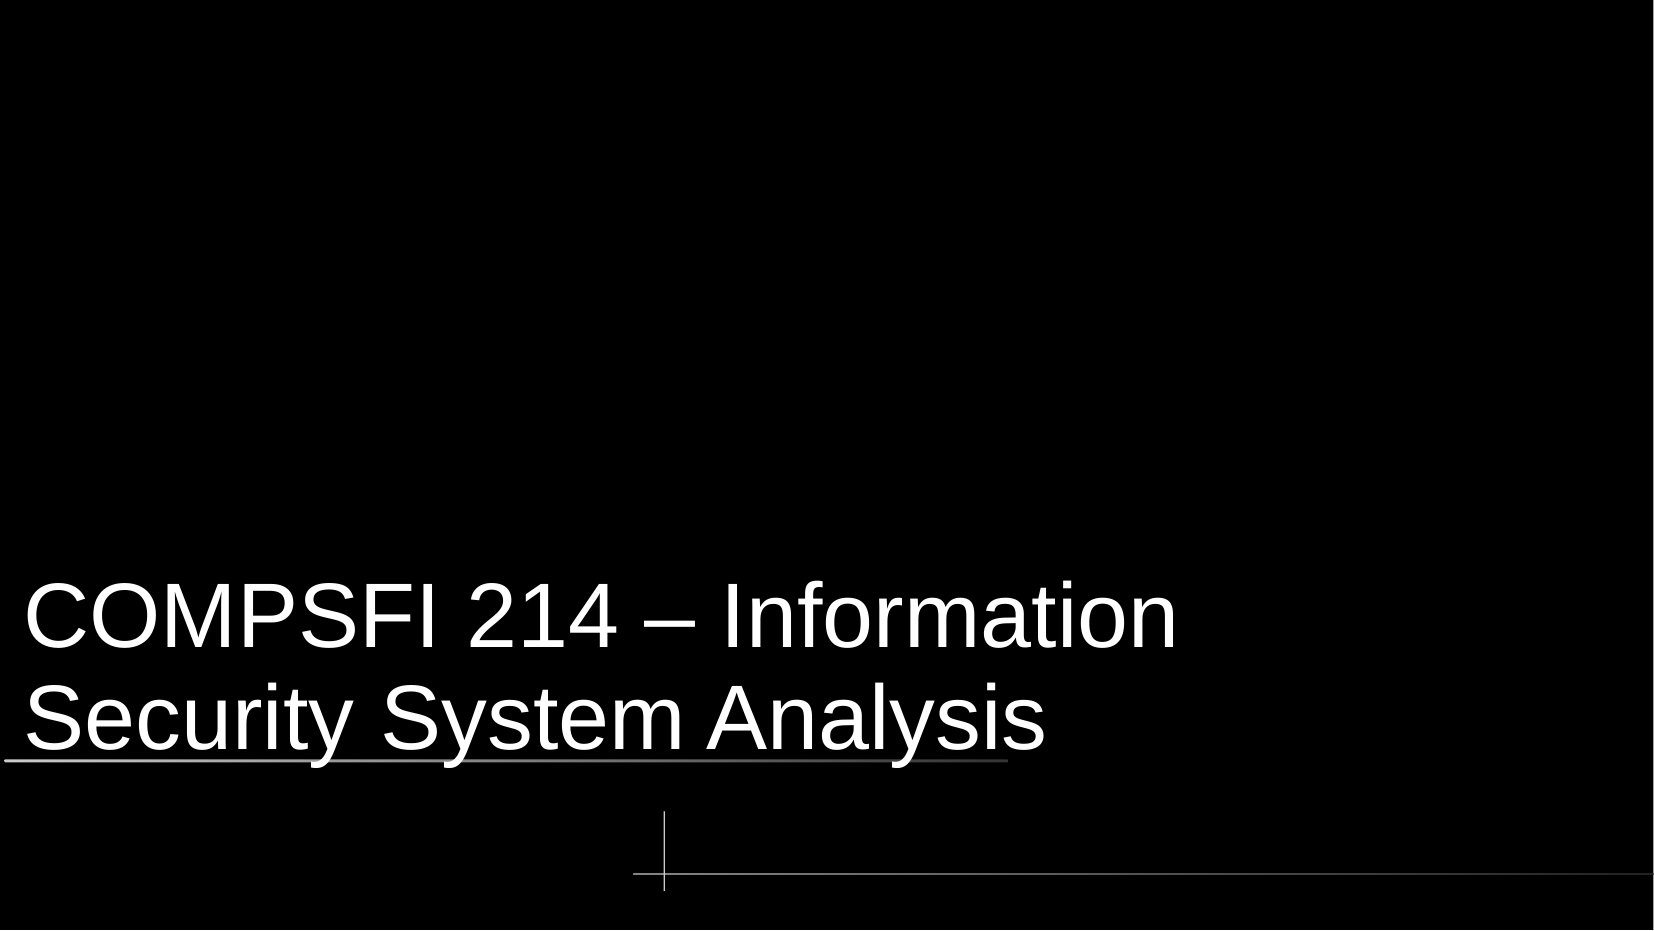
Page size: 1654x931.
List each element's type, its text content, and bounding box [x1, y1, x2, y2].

title COMPSFI 214 – Information Security System Analysis [23, 564, 1501, 770]
